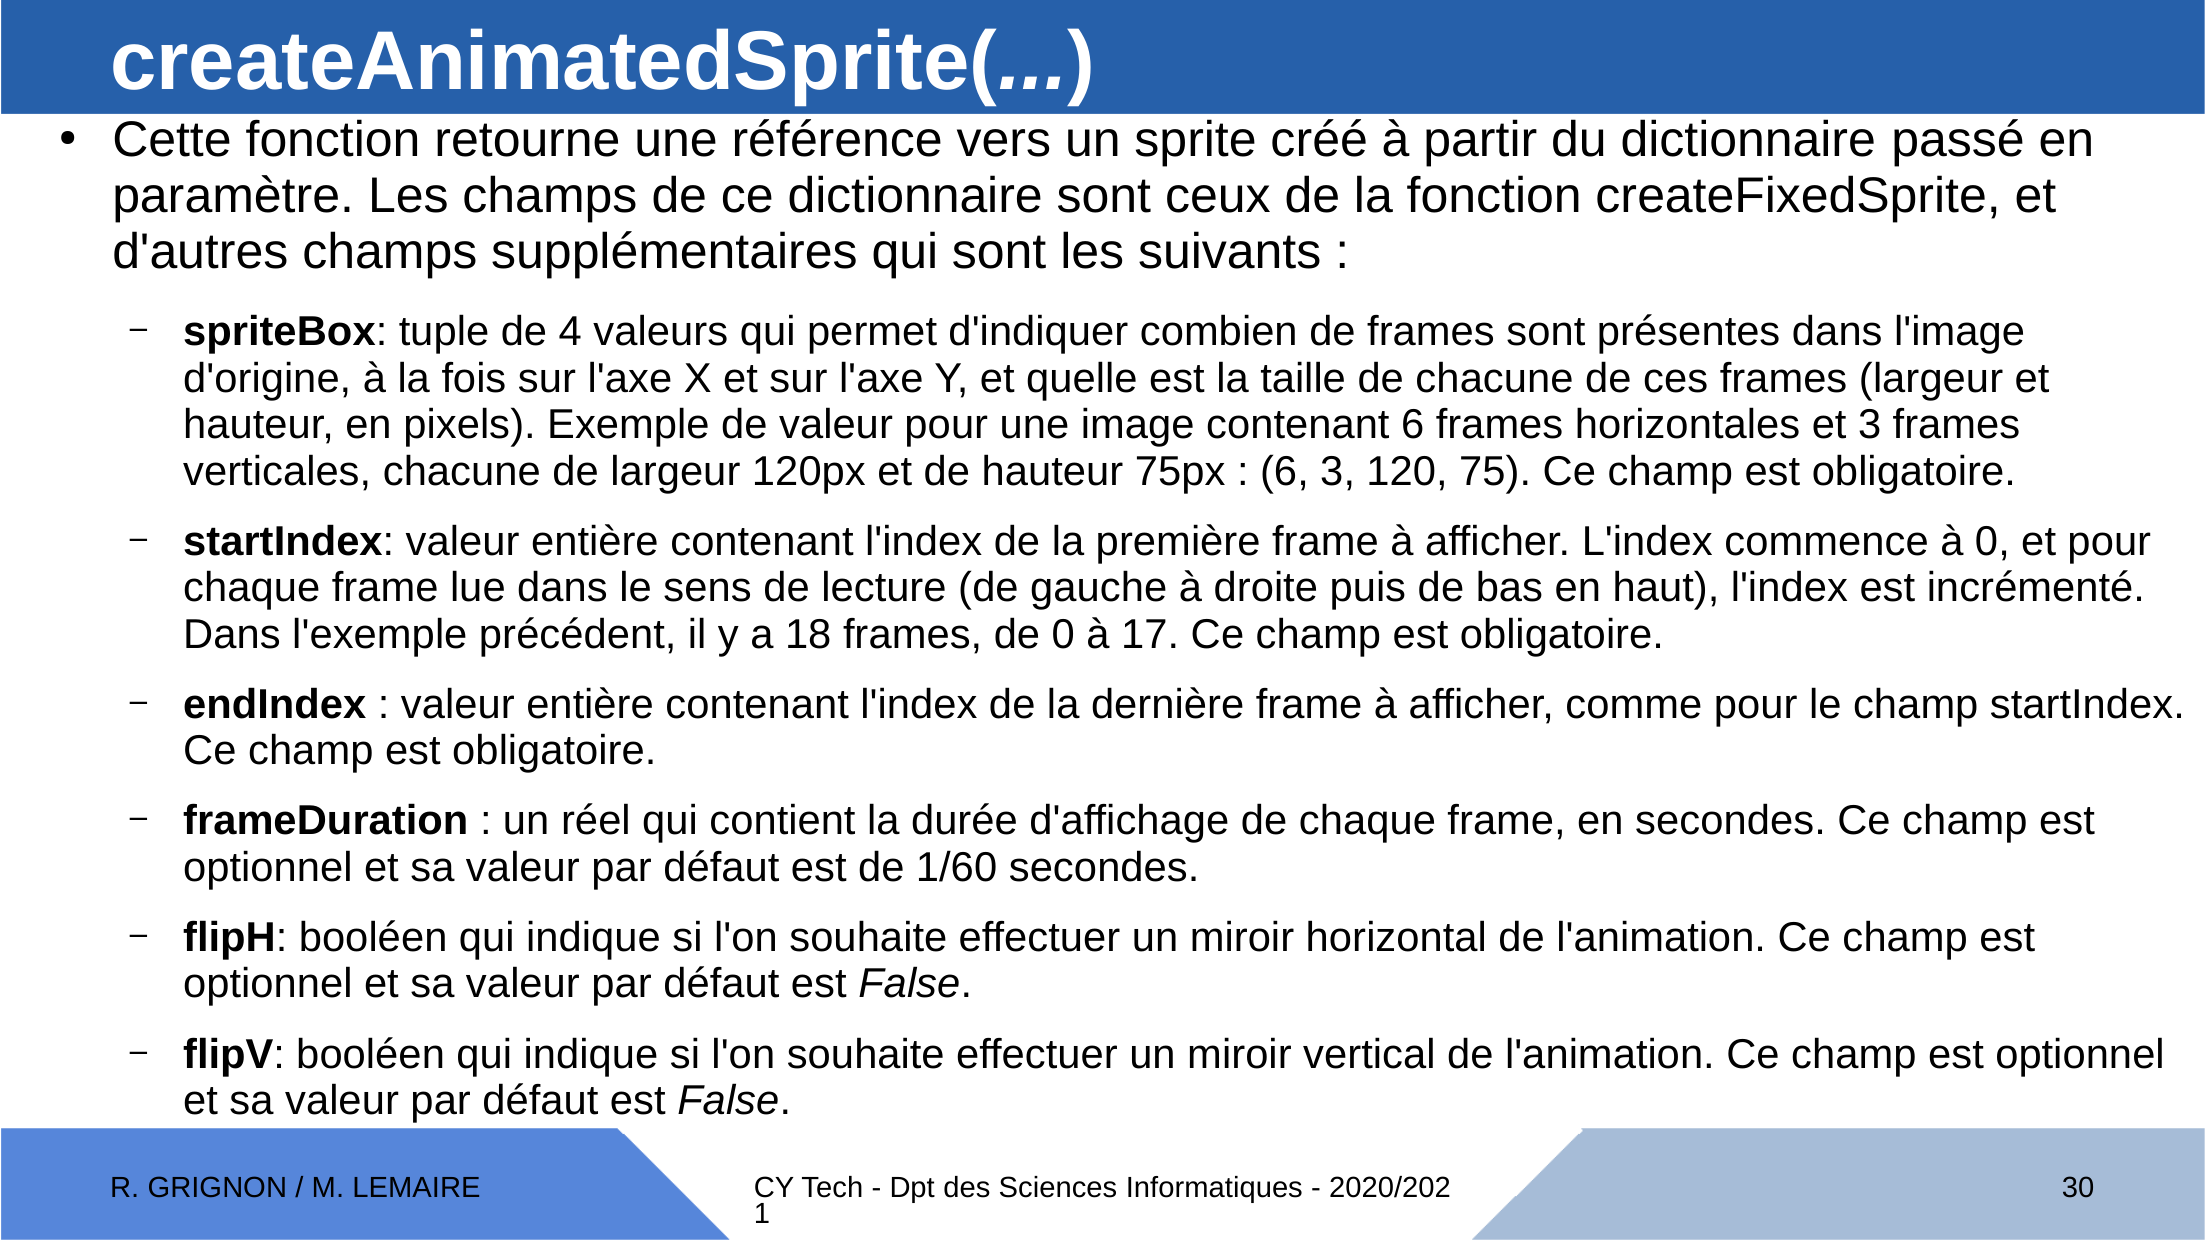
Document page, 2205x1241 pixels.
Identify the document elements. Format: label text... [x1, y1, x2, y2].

list Cette fonction retourne une référence vers un sprite créé à partir du dictionnaire passé en paramètre. Les champs de ce dictionnaire sont ceux de la fonction createFixedSprite, et d'autres champs supplémentaires qui sont les suivants : spriteBox: tuple de 4 valeurs qui permet d'indiquer combien de frames sont présentes dans l'image d'origine, à la fois sur l'axe X et sur l'axe Y, et quelle est la taille de chacune de ces frames (largeur et hauteur, en pixels). Exemple de valeur pour une image contenant 6 frames horizontales et 3 frames verticales, chacune de largeur 120px et de hauteur 75px : (6, 3, 120, 75). Ce champ est obligatoire. startIndex: valeur entière contenant l'index de la première frame à afficher. L'index commence à 0, et pour chaque frame lue dans le sens de lecture (de gauche à droite puis de bas en haut), l'index est incrémenté. Dans l'exemple précédent, il y a 18 frames, de 0 à 17. Ce champ est obligatoire. endIndex : valeur entière contenant l'index de la dernière frame à afficher, comme pour le champ startIndex. Ce champ est obligatoire. frameDuration : un réel qui contient la durée d'affichage de chaque frame, en secondes. Ce champ est optionnel et sa valeur par défaut est de 1/60 secondes. flipH: booléen qui indique si l'on souhaite effectuer un miroir horizontal de l'animation. Ce champ est optionnel et sa valeur par défaut est False. flipV: booléen qui indique si l'on souhaite effectuer un miroir vertical de l'animation. Ce champ est optionnel et sa valeur par défaut est False. [41, 182, 2191, 1134]
picture [0, 0, 2205, 1241]
title createAnimatedSprite(...) [110, 49, 2095, 182]
